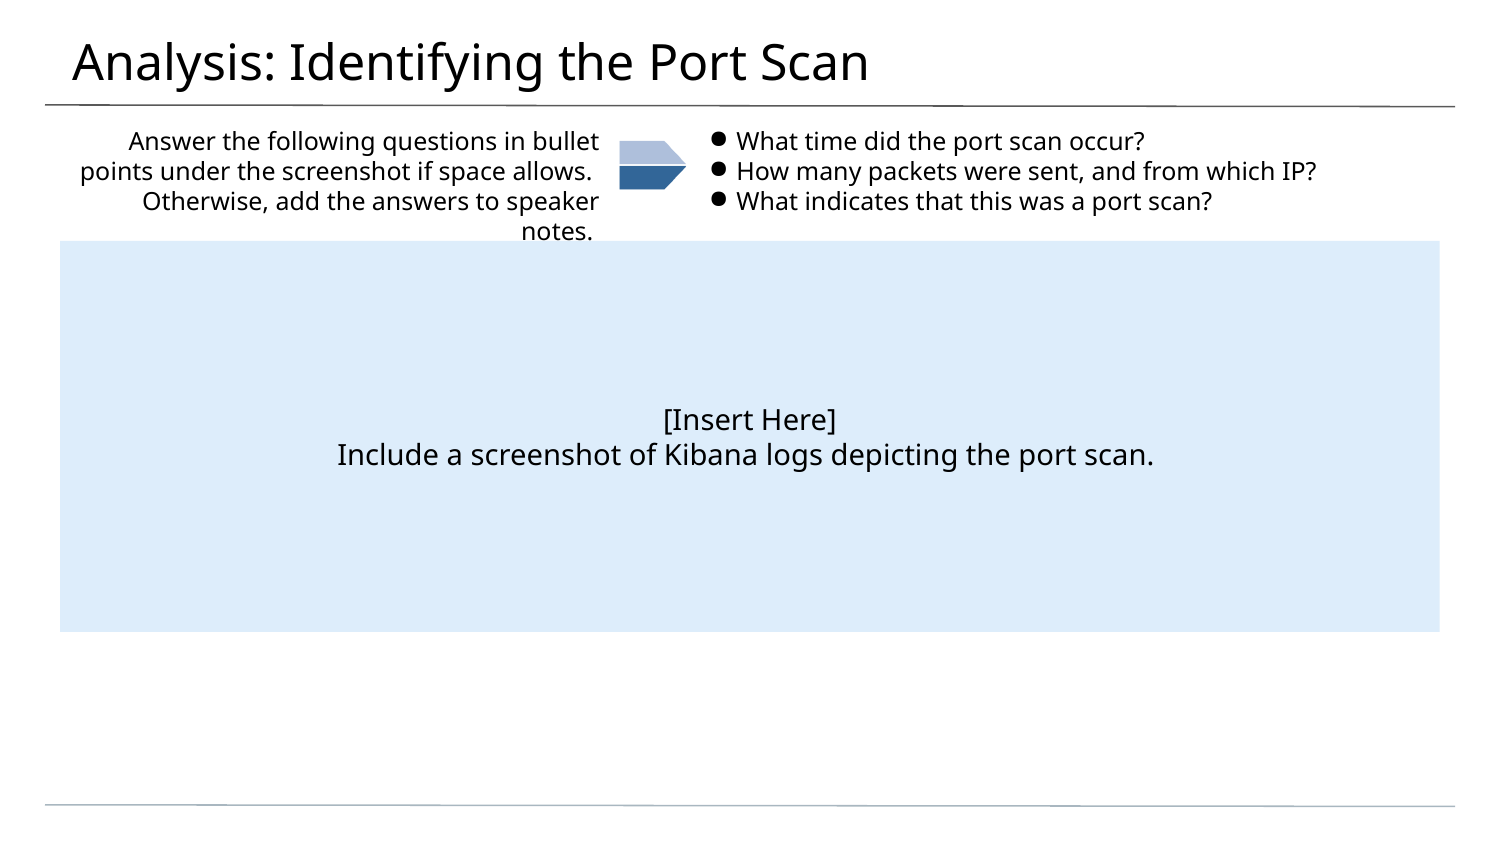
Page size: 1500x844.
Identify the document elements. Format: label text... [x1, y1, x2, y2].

subtitle Answer the following questions in bullet points under the screenshot if space allows. Otherwise, add the answers to speaker notes. [0, 110, 608, 320]
text_box [Insert Here] Include a screenshot of Kibana logs depicting the port scan. [60, 240, 1440, 632]
title Analysis: Identifying the Port Scan [0, 0, 1500, 88]
subtitle What time did the port scan occur? How many packets were sent, and from which IP? What indicates that this was a port scan? [608, 110, 1415, 271]
picture [617, 136, 687, 192]
